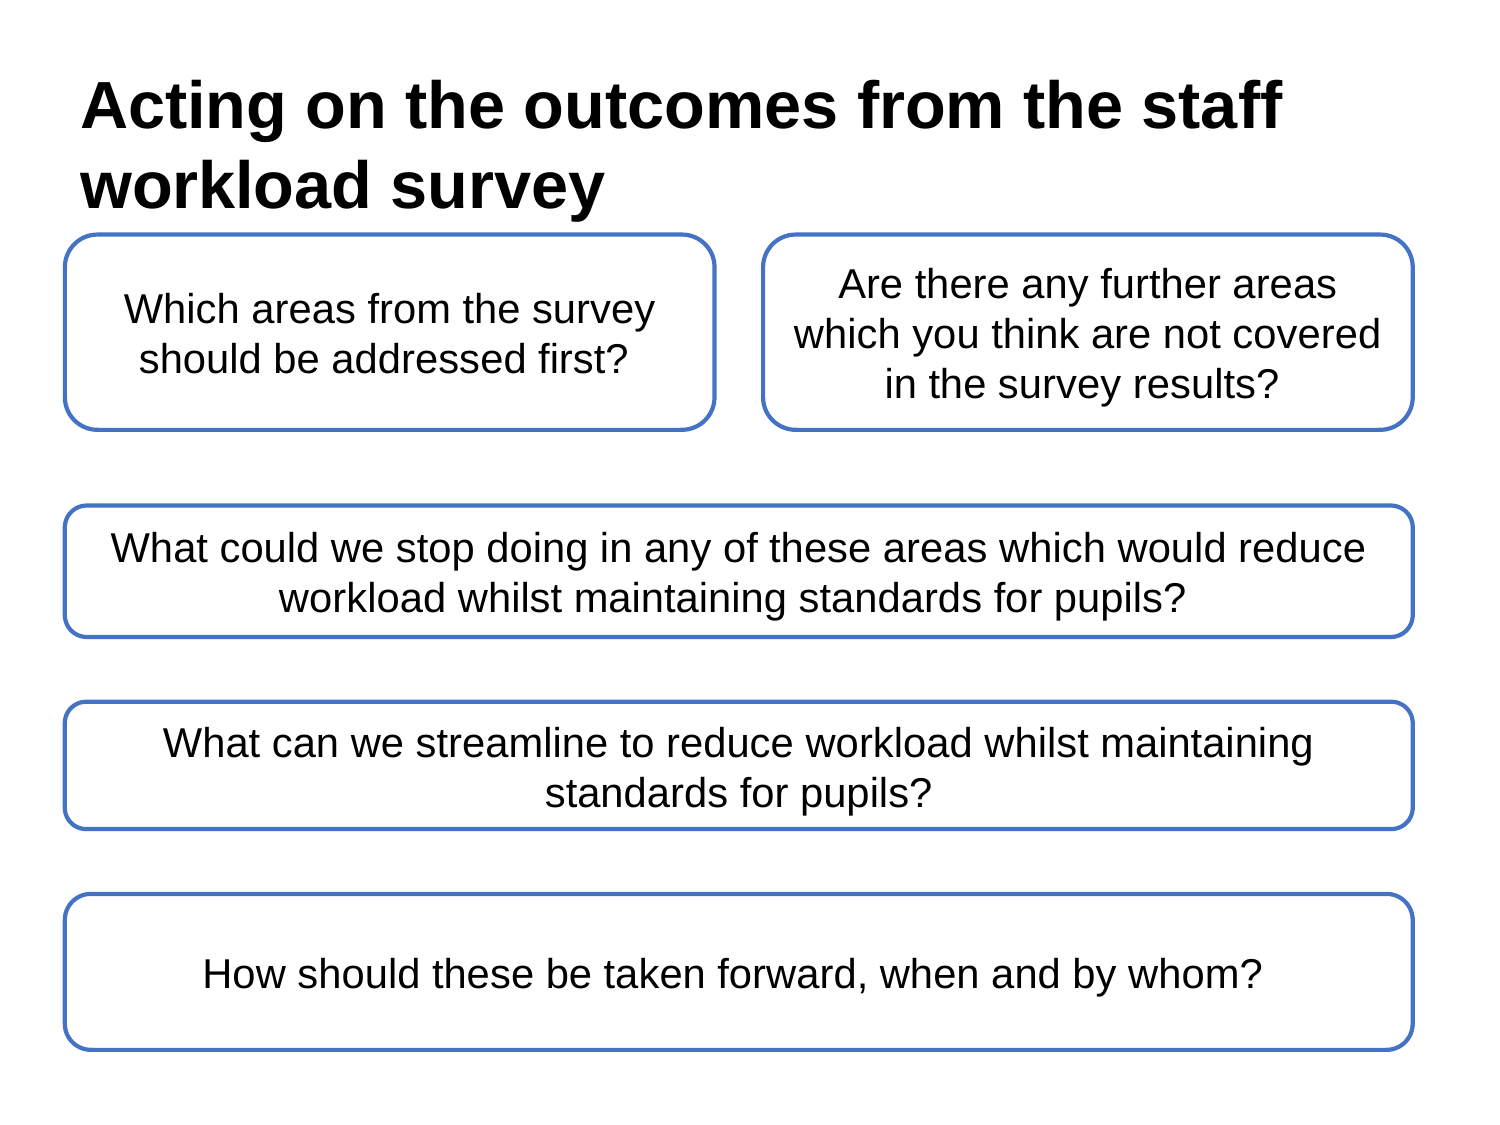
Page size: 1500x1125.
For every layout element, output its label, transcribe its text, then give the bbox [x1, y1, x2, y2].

text_box Are there any further areas which you think are not covered in the survey results? [763, 234, 1413, 430]
text_box What could we stop doing in any of these areas which would reduce workload whilst maintaining standards for pupils? [64, 505, 1413, 637]
text_box What can we streamline to reduce workload whilst maintaining standards for pupils? [64, 701, 1413, 830]
title Acting on the outcomes from the staff workload survey [64, 54, 1400, 197]
text_box Which areas from the survey should be addressed first? [64, 234, 715, 430]
text_box How should these be taken forward, when and by whom? [64, 893, 1413, 1050]
